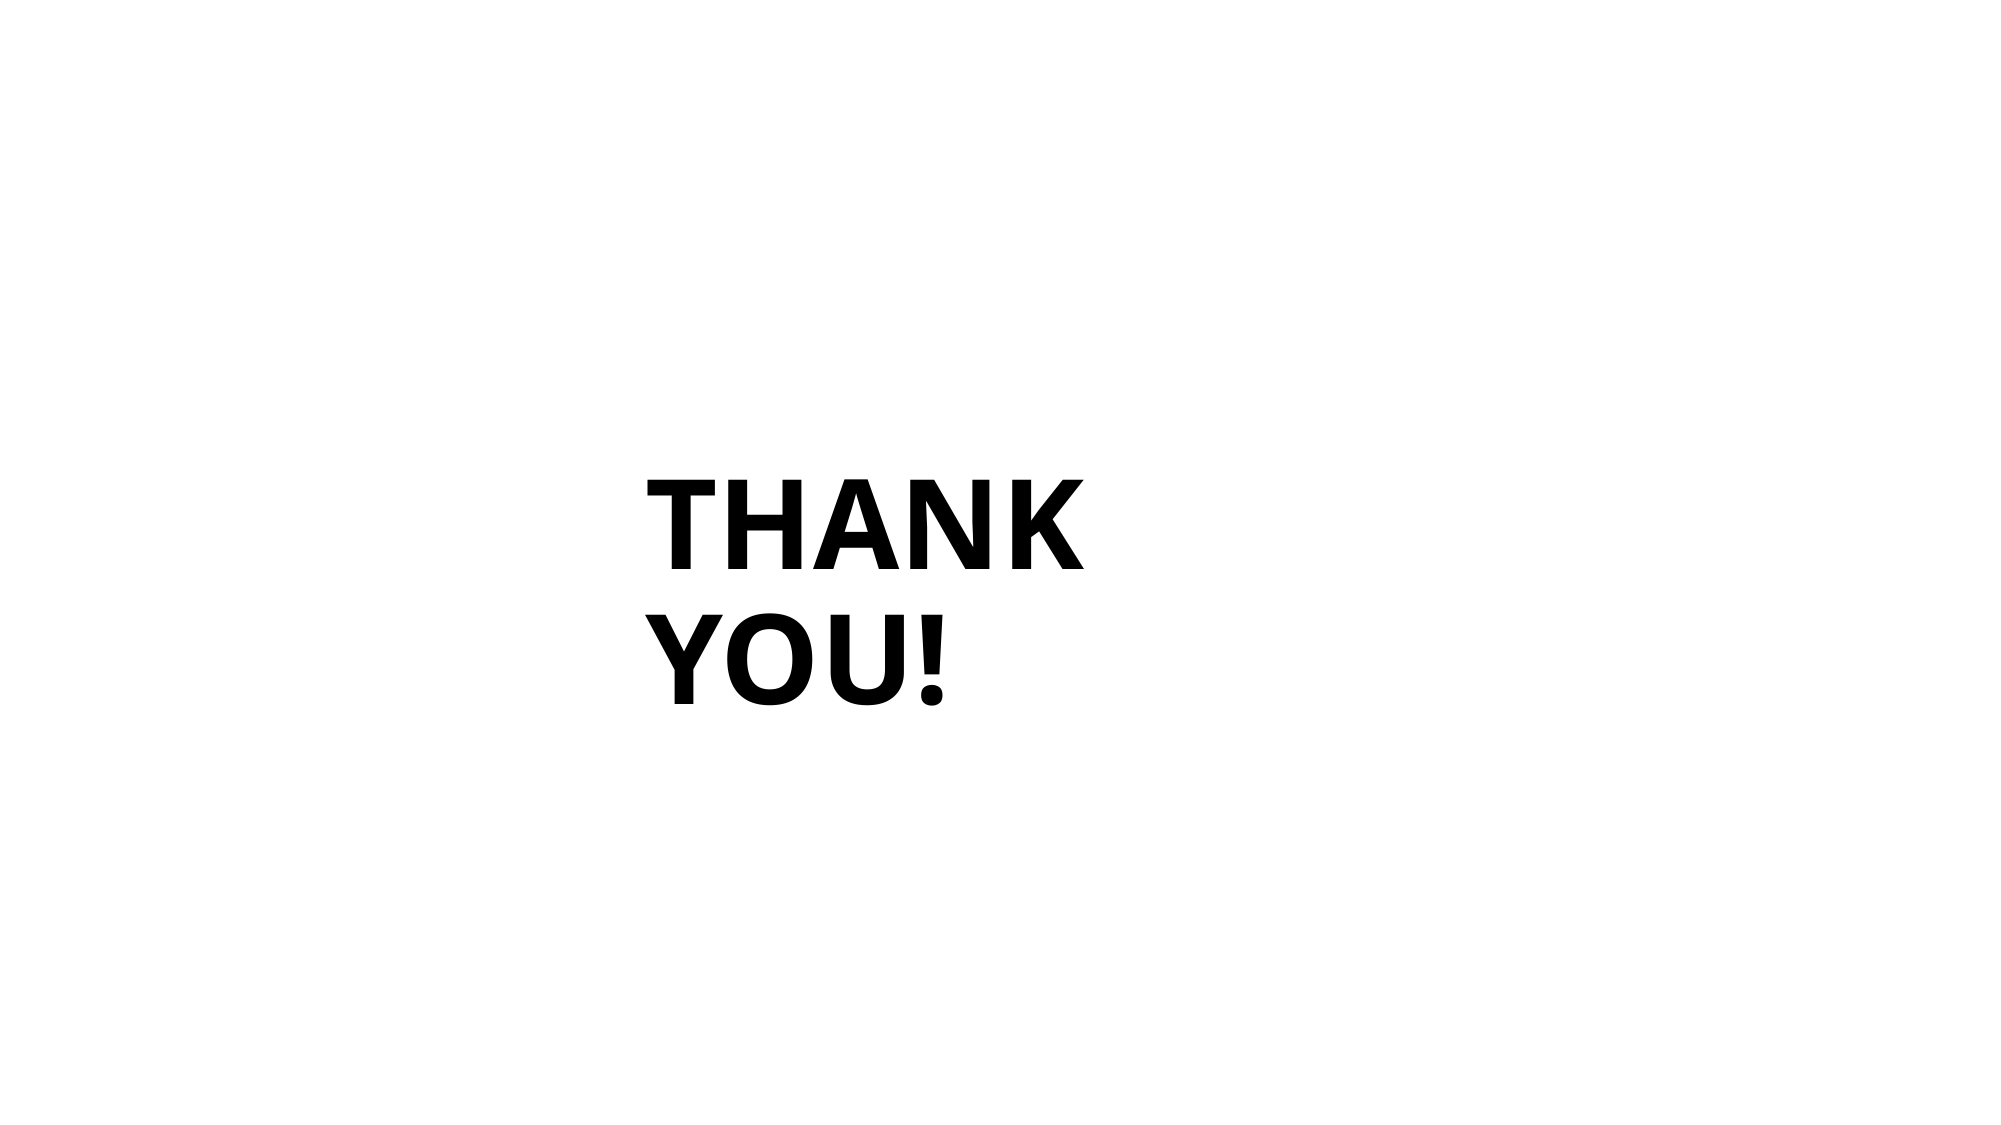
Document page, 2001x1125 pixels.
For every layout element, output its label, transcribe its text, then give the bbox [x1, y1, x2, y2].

title THANK YOU! [630, 453, 1368, 672]
